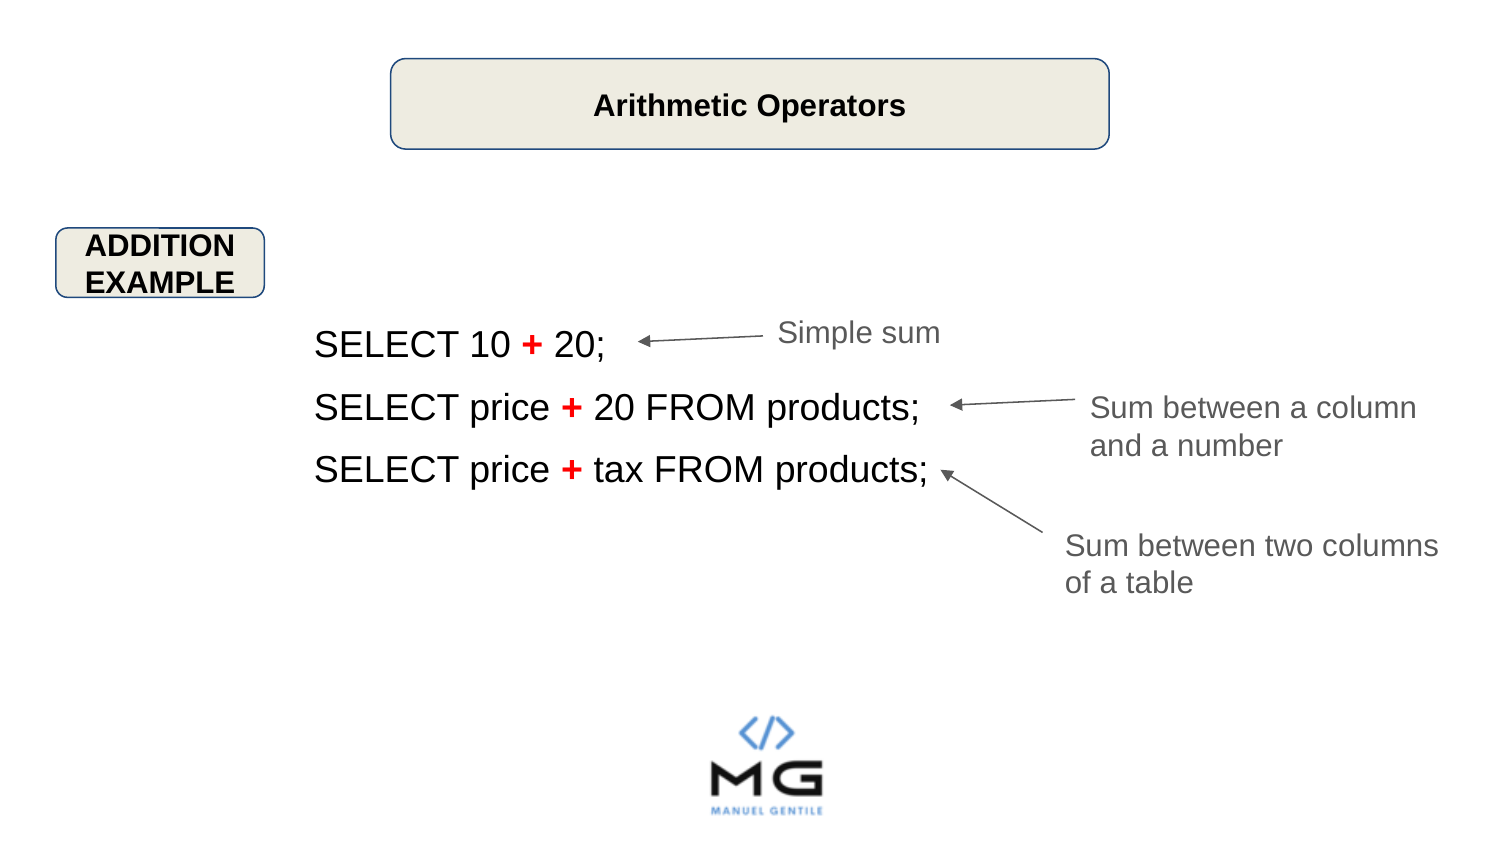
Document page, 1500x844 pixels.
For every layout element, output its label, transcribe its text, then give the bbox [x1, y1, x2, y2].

text_box ADDITION EXAMPLE [55, 227, 265, 298]
text_box Arithmetic Operators [390, 58, 1110, 150]
picture [688, 687, 846, 844]
text_box SELECT 10 + 20; [298, 305, 1066, 367]
text_box Sum between two columns of a table [1049, 509, 1473, 601]
text_box Simple sum [762, 297, 1034, 341]
text_box Sum between a column and a number [1074, 372, 1473, 463]
text_box SELECT price + tax FROM products; [298, 430, 1066, 500]
text_box SELECT price + 20 FROM products; [298, 367, 1066, 430]
